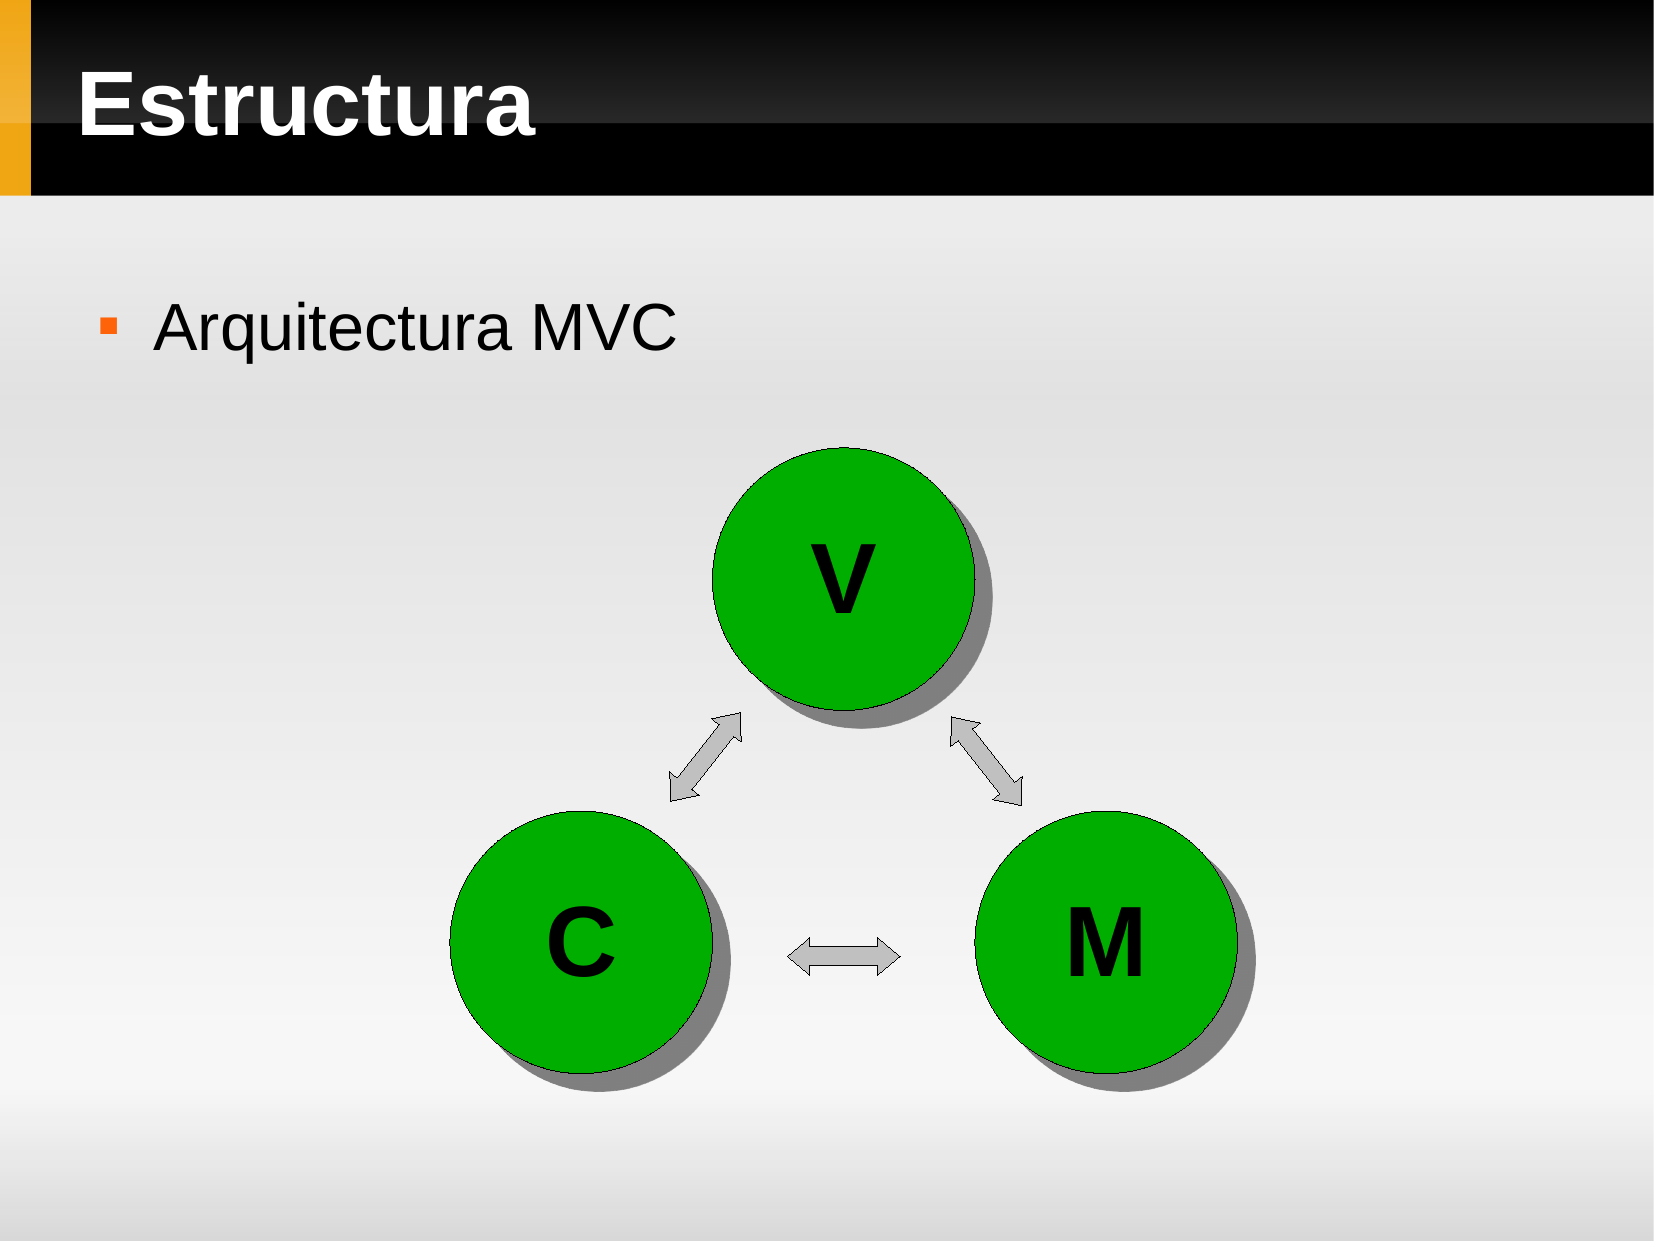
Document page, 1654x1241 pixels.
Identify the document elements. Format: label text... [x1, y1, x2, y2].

title Estructura [76, 7, 1565, 200]
text_box M [974, 811, 1238, 1074]
text_box [950, 716, 1023, 806]
text_box V [712, 447, 976, 711]
text_box C [449, 811, 713, 1074]
picture [0, 0, 1654, 1241]
text_box [787, 937, 901, 976]
text_box [669, 712, 742, 802]
list Arquitectura MVC [82, 290, 1571, 1094]
